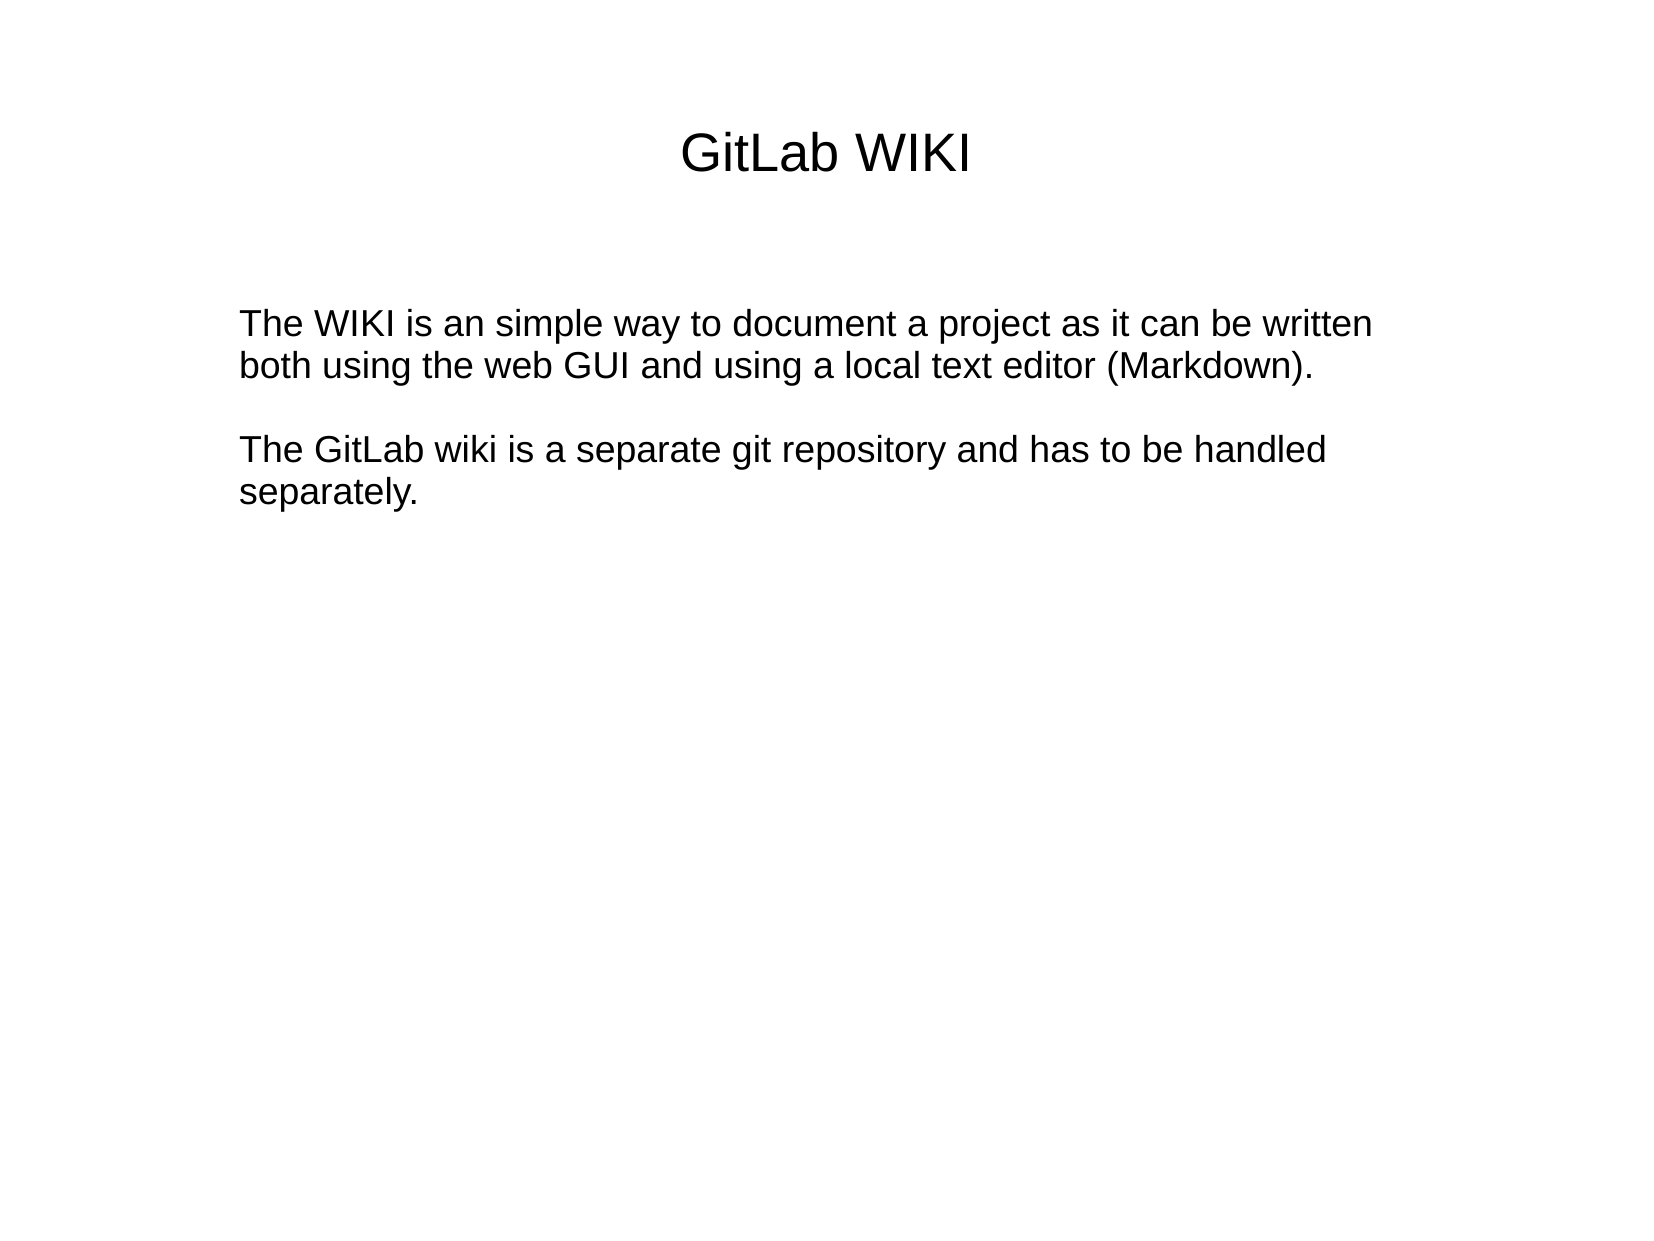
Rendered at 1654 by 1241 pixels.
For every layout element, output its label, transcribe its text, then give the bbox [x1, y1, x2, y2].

text_box The WIKI is an simple way to document a project as it can be written both using the web GUI and using a local text editor (Markdown). The GitLab wiki is a separate git repository and has to be handled separately. [224, 295, 1430, 647]
title GitLab WIKI [82, 49, 1571, 257]
